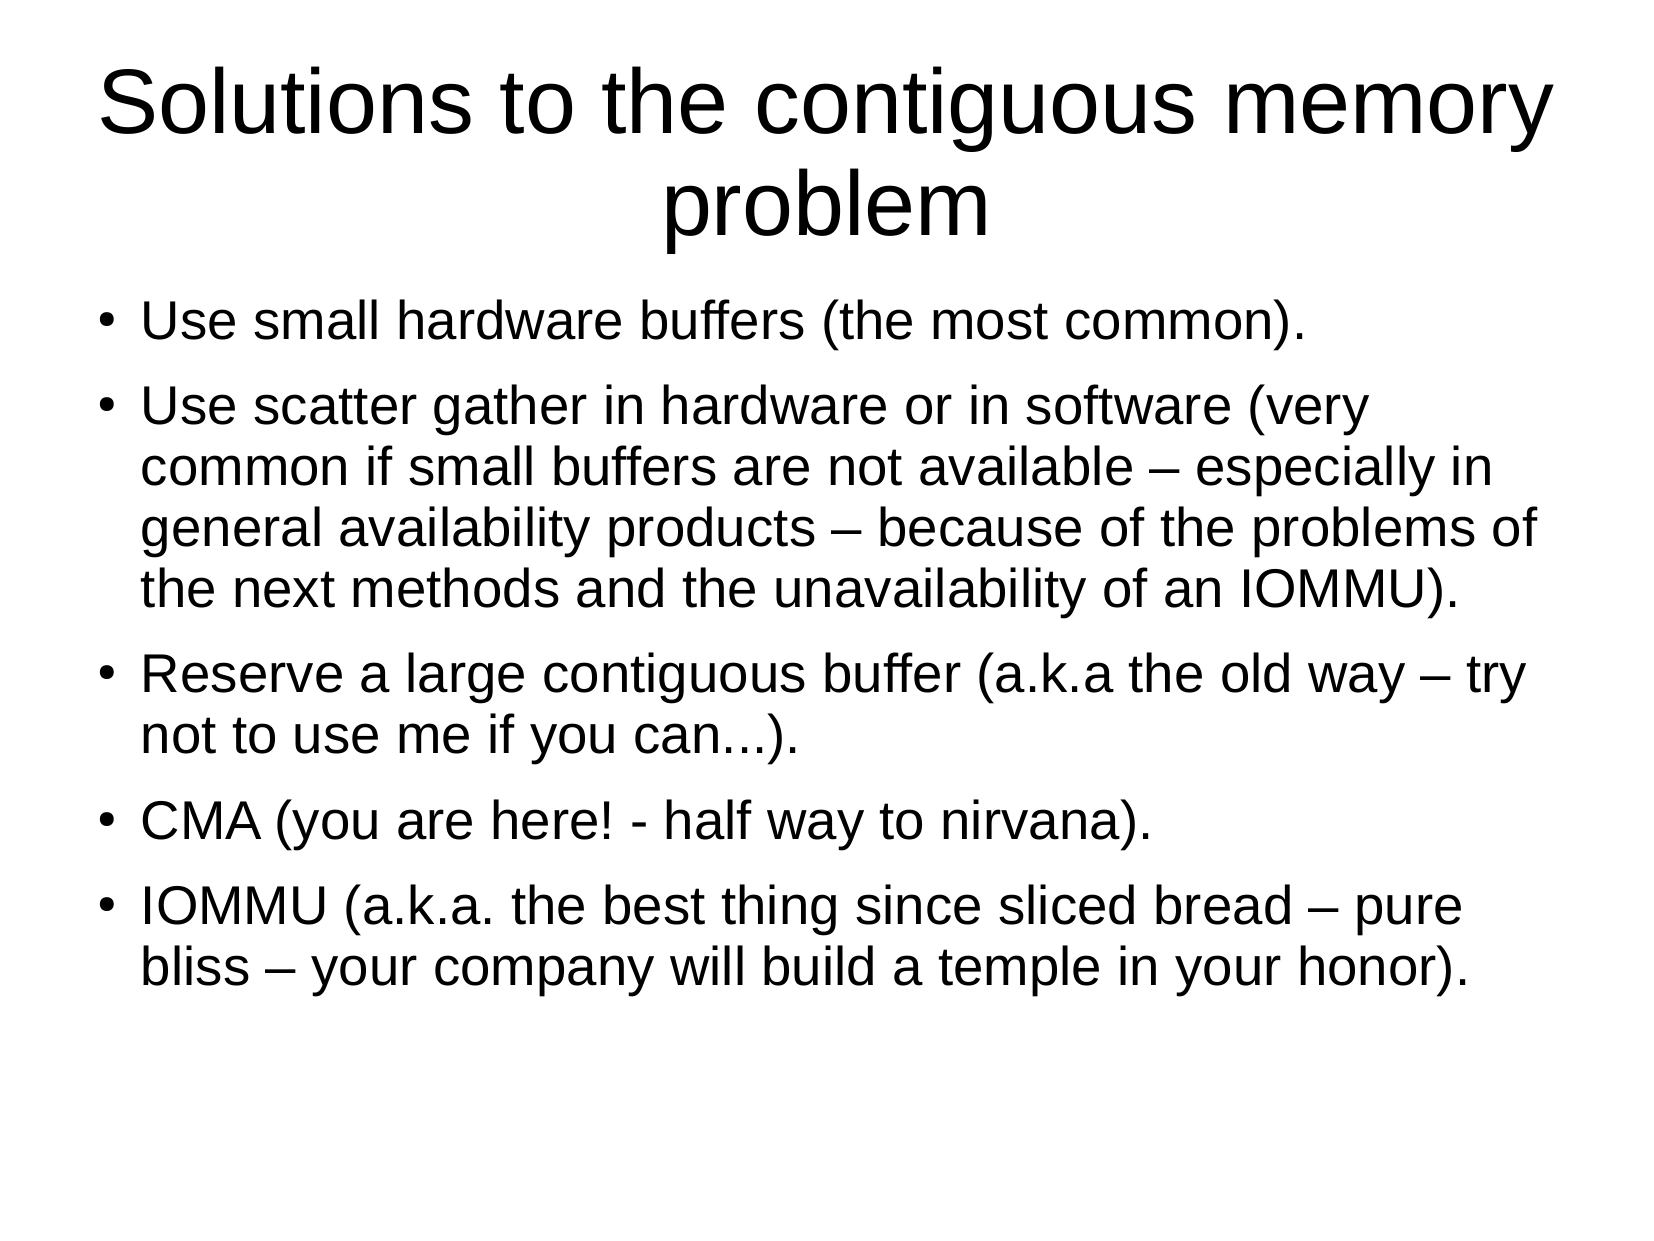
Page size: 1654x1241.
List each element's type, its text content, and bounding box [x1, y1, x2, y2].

list Use small hardware buffers (the most common). Use scatter gather in hardware or in software (very common if small buffers are not available – especially in general availability products – because of the problems of the next methods and the unavailability of an IOMMU). Reserve a large contiguous buffer (a.k.a the old way – try not to use me if you can...). CMA (you are here! - half way to nirvana). IOMMU (a.k.a. the best thing since sliced bread – pure bliss – your company will build a temple in your honor). [82, 290, 1571, 1010]
title Solutions to the contiguous memory problem [82, 49, 1571, 257]
